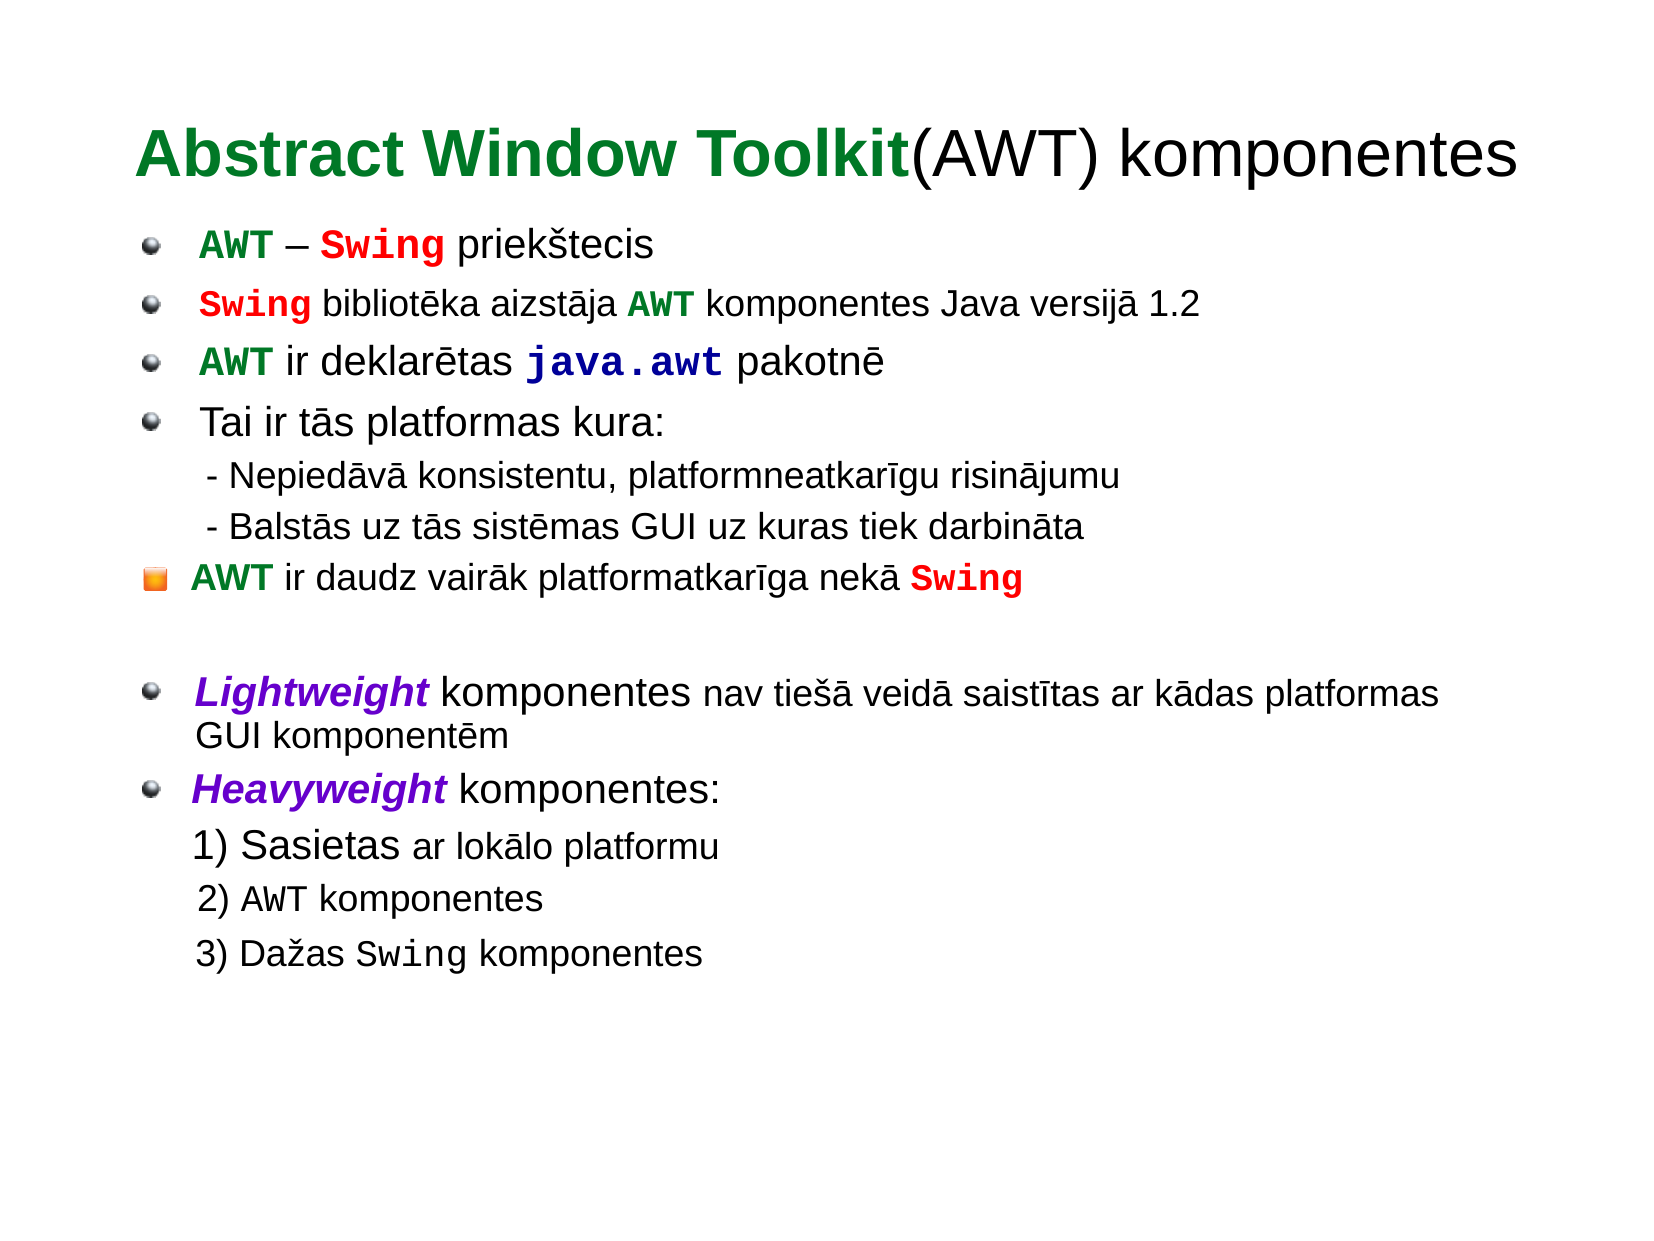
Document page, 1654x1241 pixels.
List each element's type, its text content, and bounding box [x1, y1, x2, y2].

title Abstract Window Toolkit(AWT) komponentes [82, 49, 1571, 257]
text_box AWT – Swing priekštecis Swing bibliotēka aizstāja AWT komponentes Java versijā 1.2 AWT ir deklarētas java.awt pakotnē Tai ir tās platformas kura: - Nepiedāvā konsistentu, platformneatkarīgu risinājumu - Balstās uz tās sistēmas GUI uz kuras tiek darbināta AWT ir daudz vairāk platformatkarīga nekā Swing Lightweight komponentes nav tiešā veidā saistītas ar kādas platformas GUI komponentēm Heavyweight komponentes: 1) Sasietas ar lokālo platformu 2) AWT komponentes 3) Dažas Swing komponentes [128, 213, 1512, 1113]
